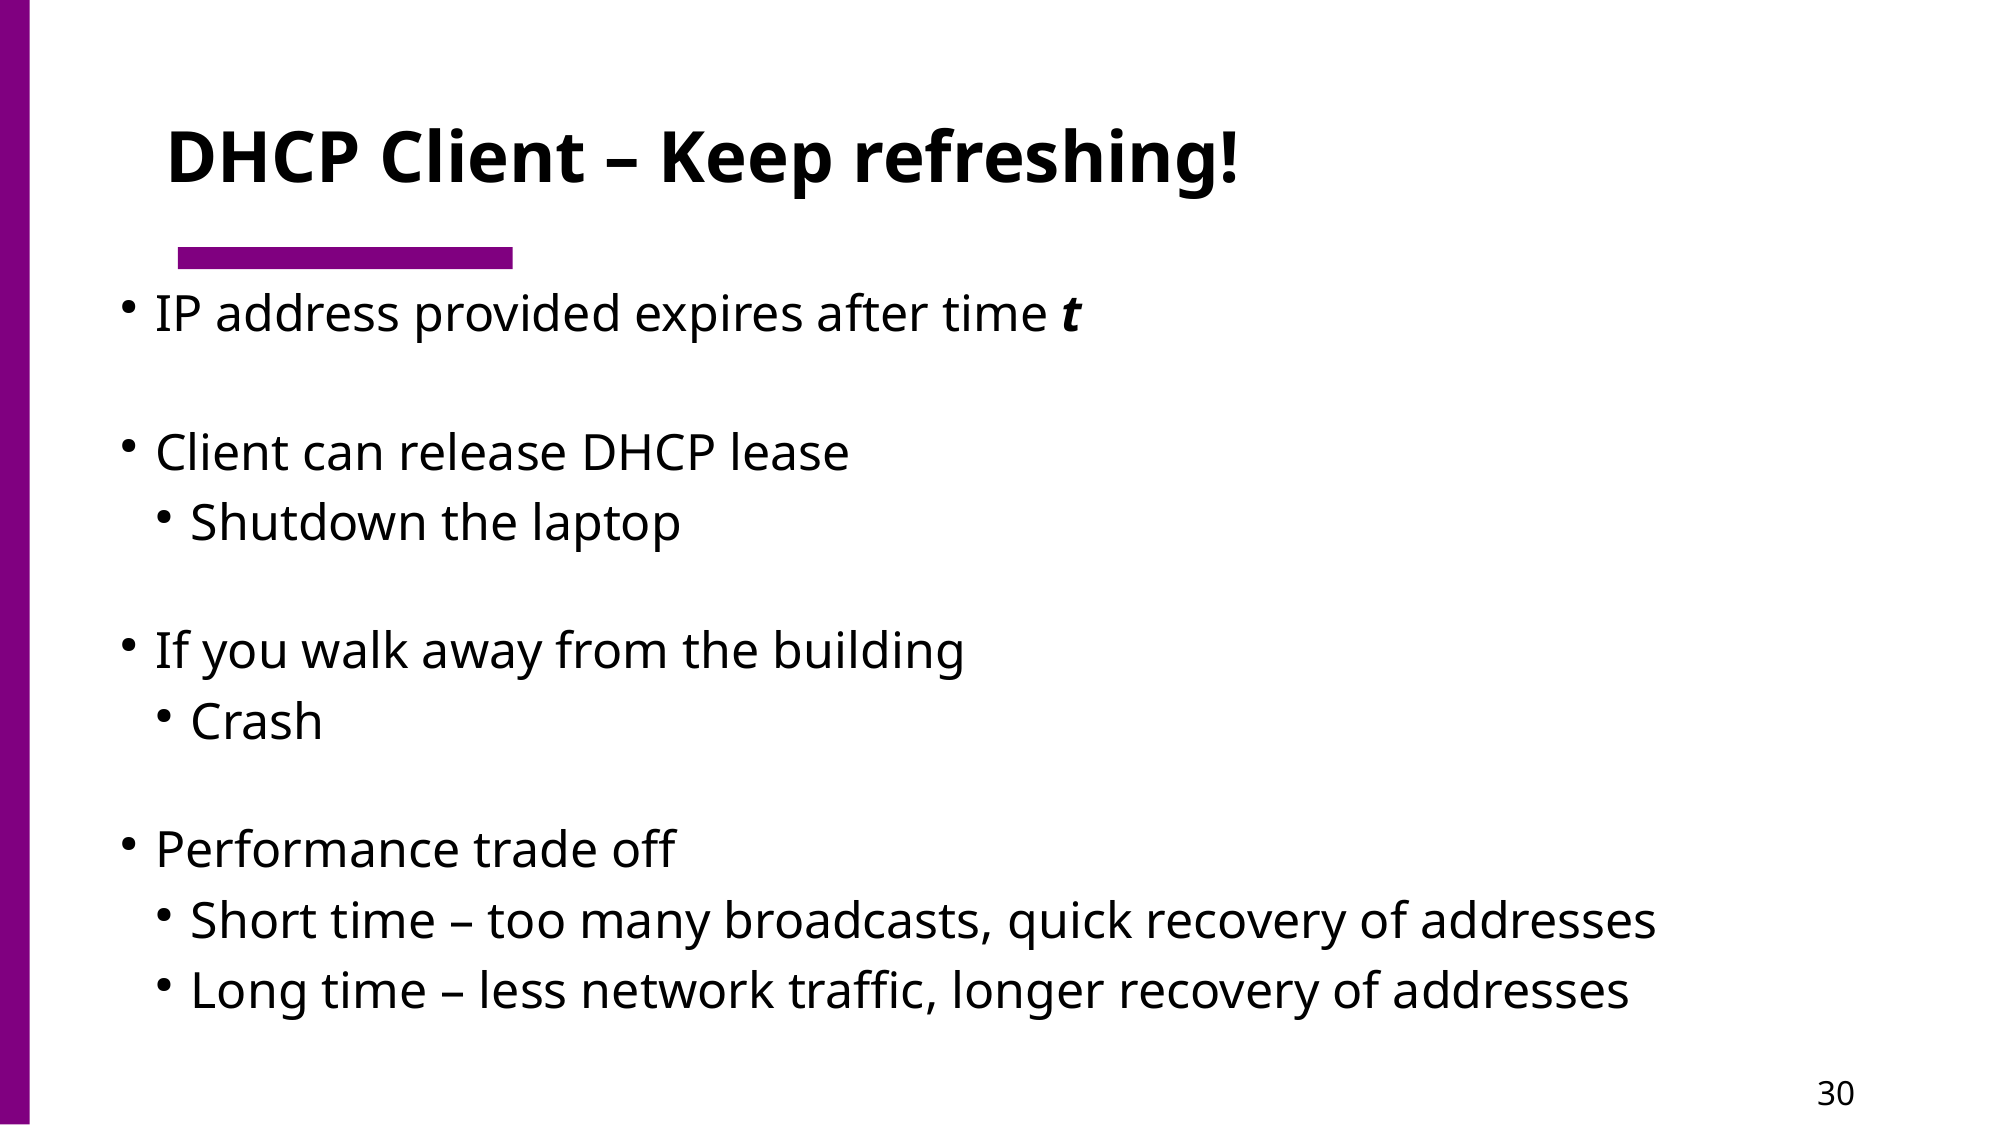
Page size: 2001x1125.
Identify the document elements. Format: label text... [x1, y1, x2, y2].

text_box DHCP Client – Keep refreshing! [151, 0, 1849, 212]
text_box IP address provided expires after time t Client can release DHCP lease Shutdown the laptop If you walk away from the building Crash Performance trade off Short time – too many broadcasts, quick recovery of addresses Long time – less network traffic, longer recovery of addresses [105, 277, 1786, 1125]
